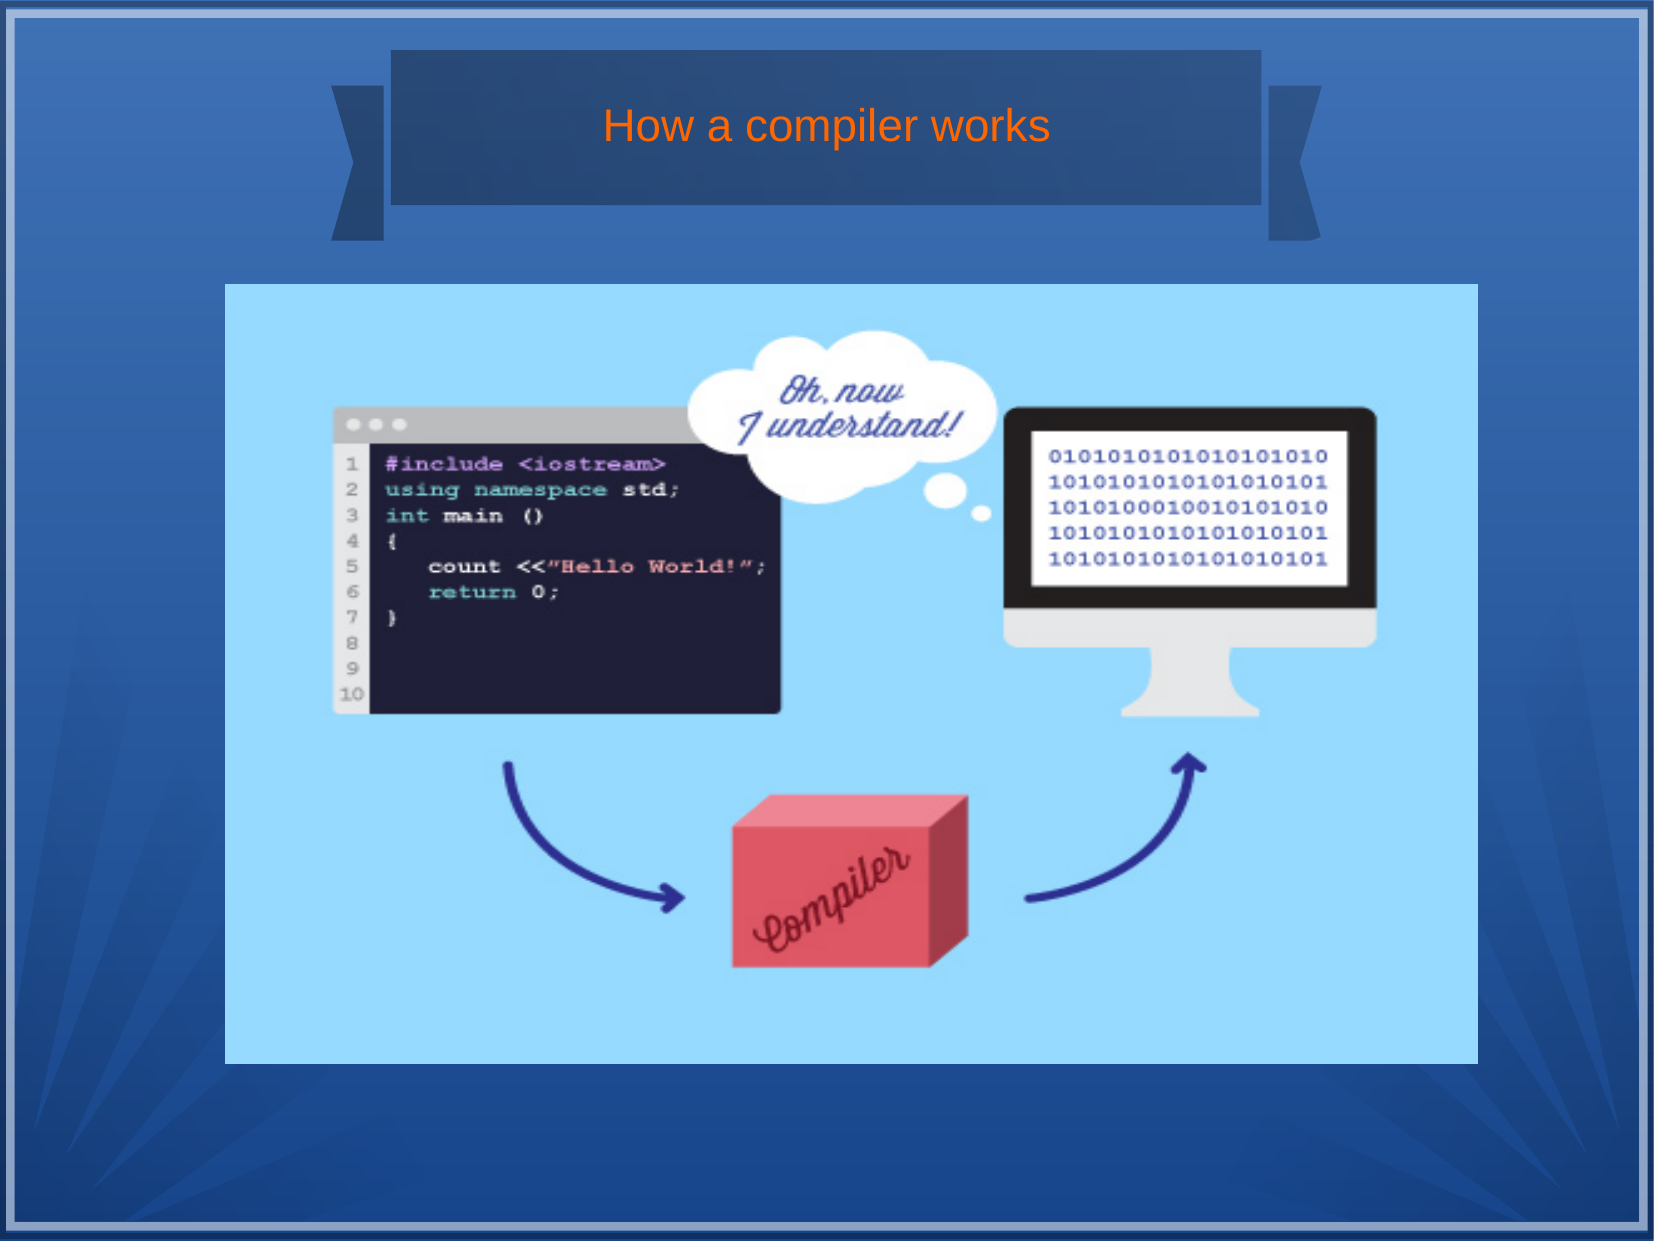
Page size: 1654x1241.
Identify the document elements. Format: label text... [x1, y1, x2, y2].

picture [225, 284, 1478, 1064]
title How a compiler works [389, 47, 1264, 205]
